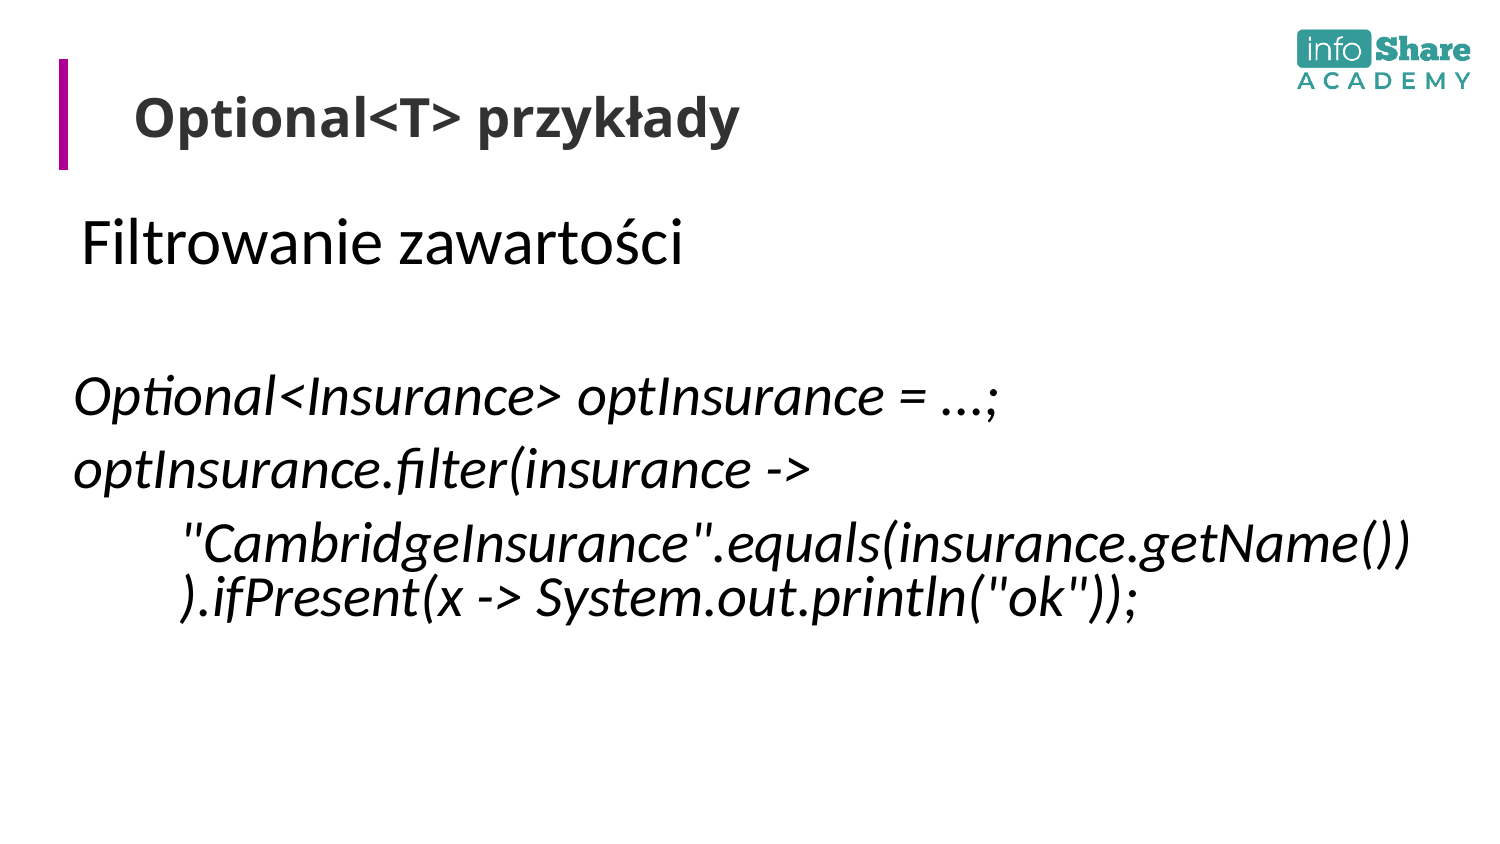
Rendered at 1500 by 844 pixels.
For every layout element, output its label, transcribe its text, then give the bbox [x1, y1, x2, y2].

text_box Optional<Insurance> optInsurance = ...; optInsurance.filter(insurance -> "CambridgeInsurance".equals(insurance.getName()) ).ifPresent(x -> System.out.println("ok")); [59, 366, 1430, 748]
picture [1267, 0, 1500, 119]
title Optional<T> przykłady [118, 59, 1248, 192]
list Filtrowanie zawartości [66, 192, 1453, 296]
